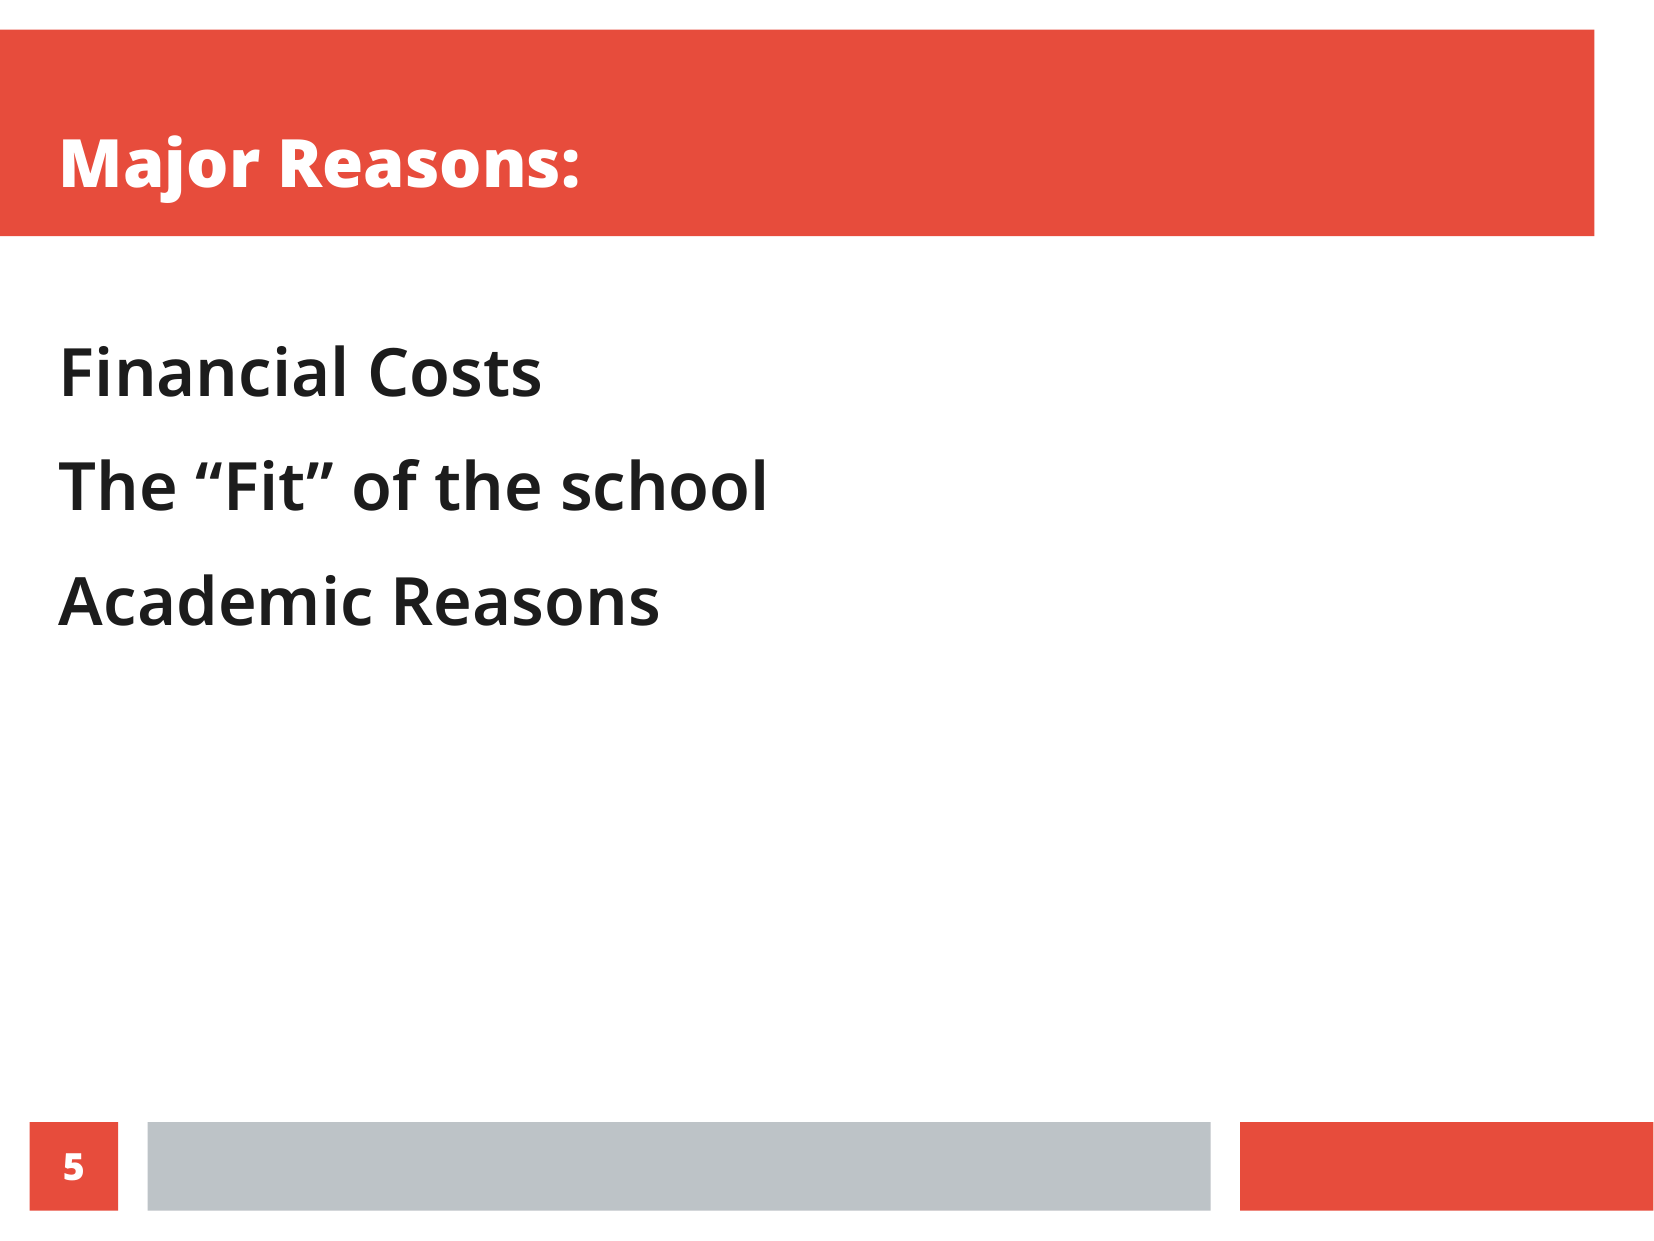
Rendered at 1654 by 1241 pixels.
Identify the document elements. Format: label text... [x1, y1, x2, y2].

list Financial Costs The “Fit” of the school Academic Reasons [59, 324, 1565, 1093]
title Major Reasons: [59, 59, 1595, 207]
